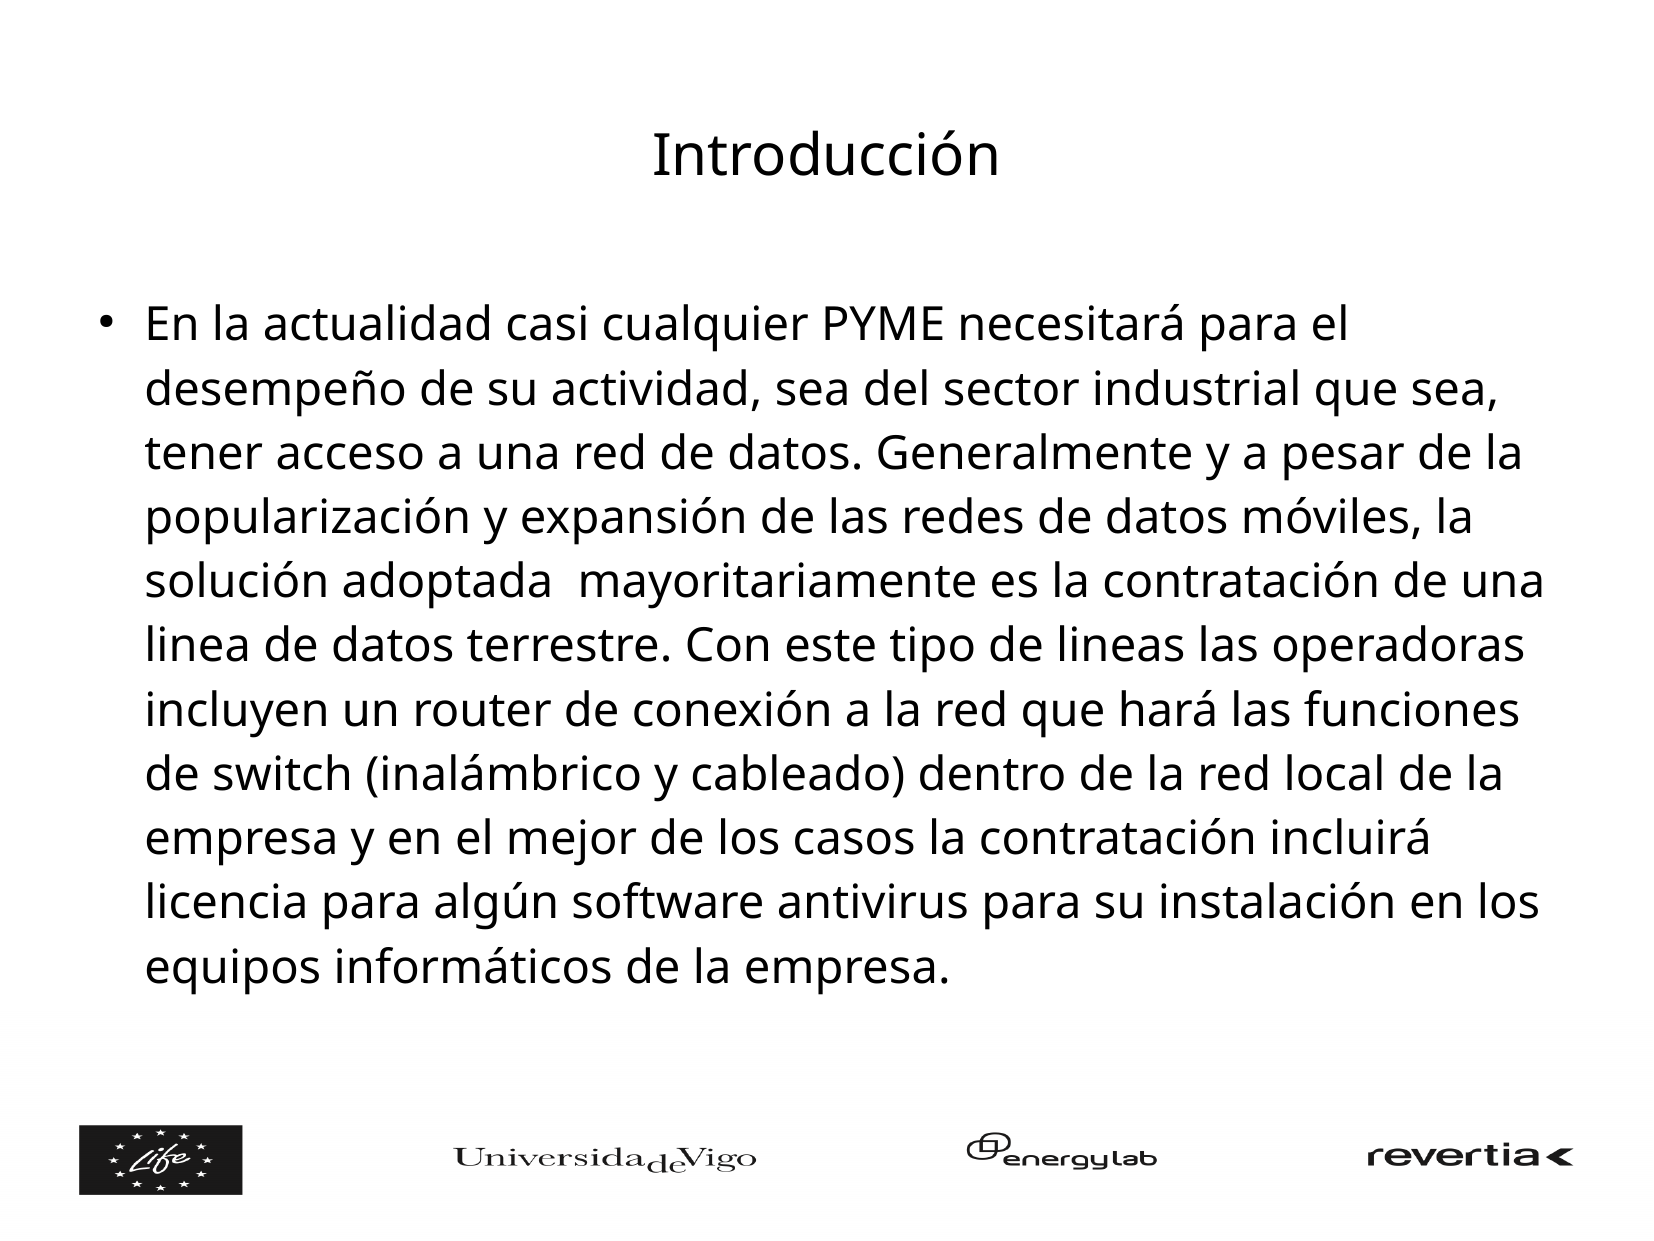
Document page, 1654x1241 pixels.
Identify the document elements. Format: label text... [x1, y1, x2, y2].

title Introducción [82, 49, 1571, 257]
picture [0, 1009, 1654, 1241]
list En la actualidad casi cualquier PYME necesitará para el desempeño de su actividad, sea del sector industrial que sea, tener acceso a una red de datos. Generalmente y a pesar de la popularización y expansión de las redes de datos móviles, la solución adoptada mayoritariamente es la contratación de una linea de datos terrestre. Con este tipo de lineas las operadoras incluyen un router de conexión a la red que hará las funciones de switch (inalámbrico y cableado) dentro de la red local de la empresa y en el mejor de los casos la contratación incluirá licencia para algún software antivirus para su instalación en los equipos informáticos de la empresa. [82, 290, 1571, 1010]
